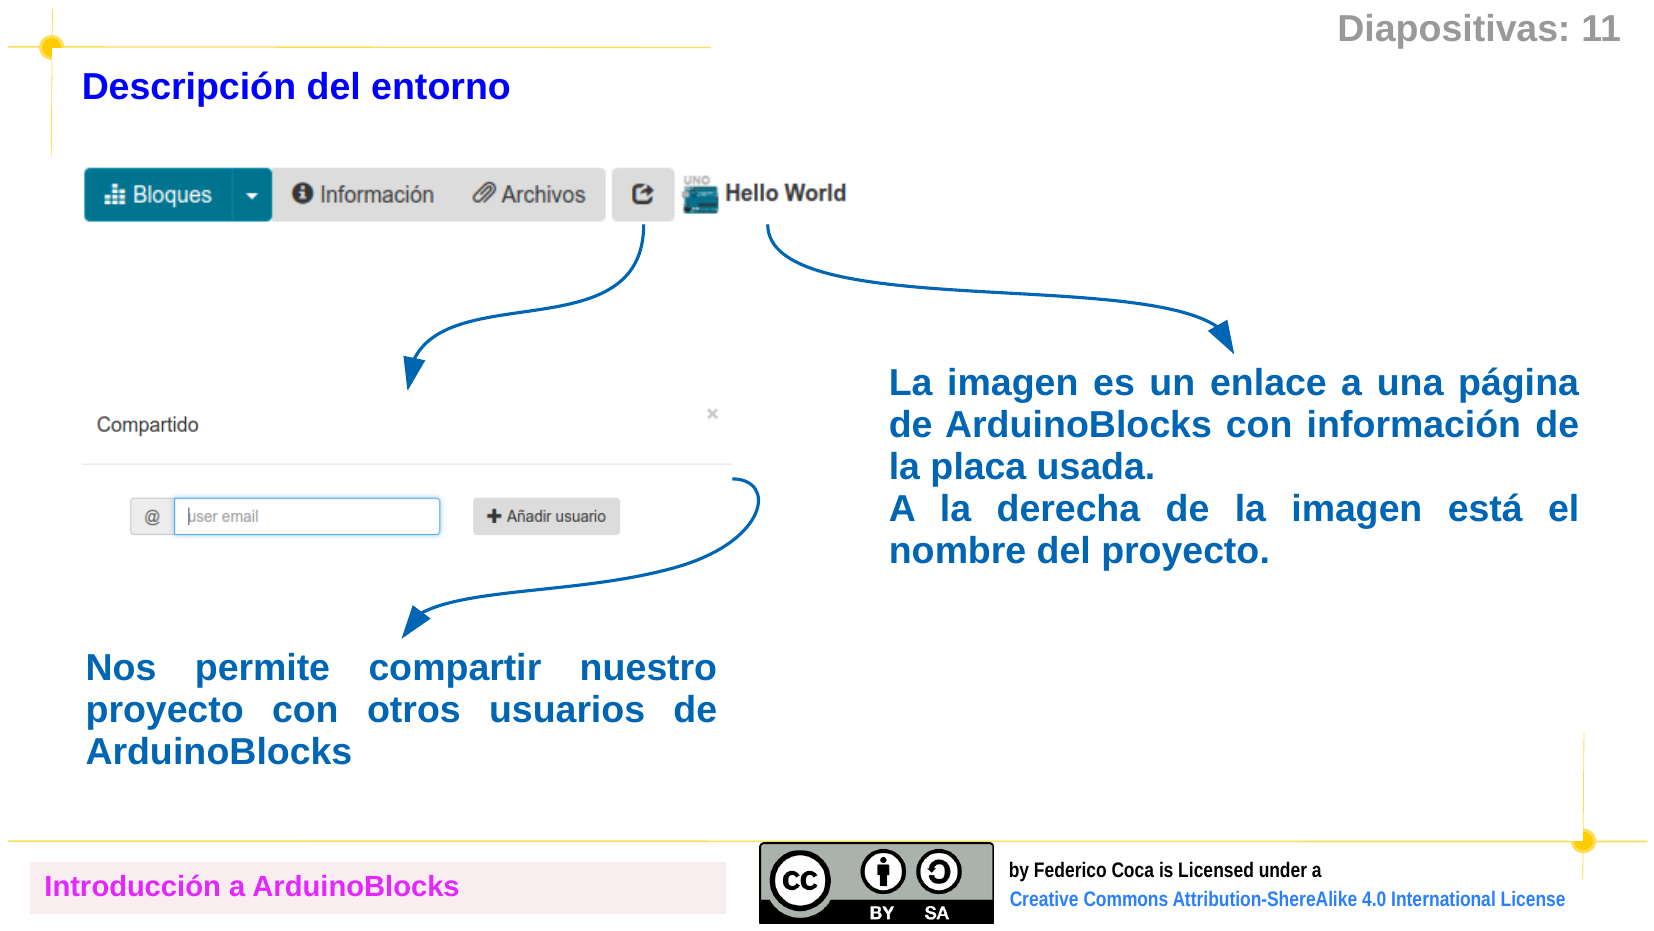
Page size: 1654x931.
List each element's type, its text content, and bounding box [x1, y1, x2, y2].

text_box La imagen es un enlace a una página de ArduinoBlocks con información de la placa usada. A la derecha de la imagen está el nombre del proyecto. [874, 354, 1595, 580]
text_box Introducción a ArduinoBlocks [29, 862, 727, 915]
text_box Descripción del entorno [67, 58, 1207, 116]
picture [82, 390, 733, 567]
text_box Diapositivas: 11 [1322, 0, 1644, 57]
picture [686, 543, 733, 567]
picture [83, 165, 869, 225]
text_box Nos permite compartir nuestro proyecto con otros usuarios de ArduinoBlocks [70, 638, 733, 780]
